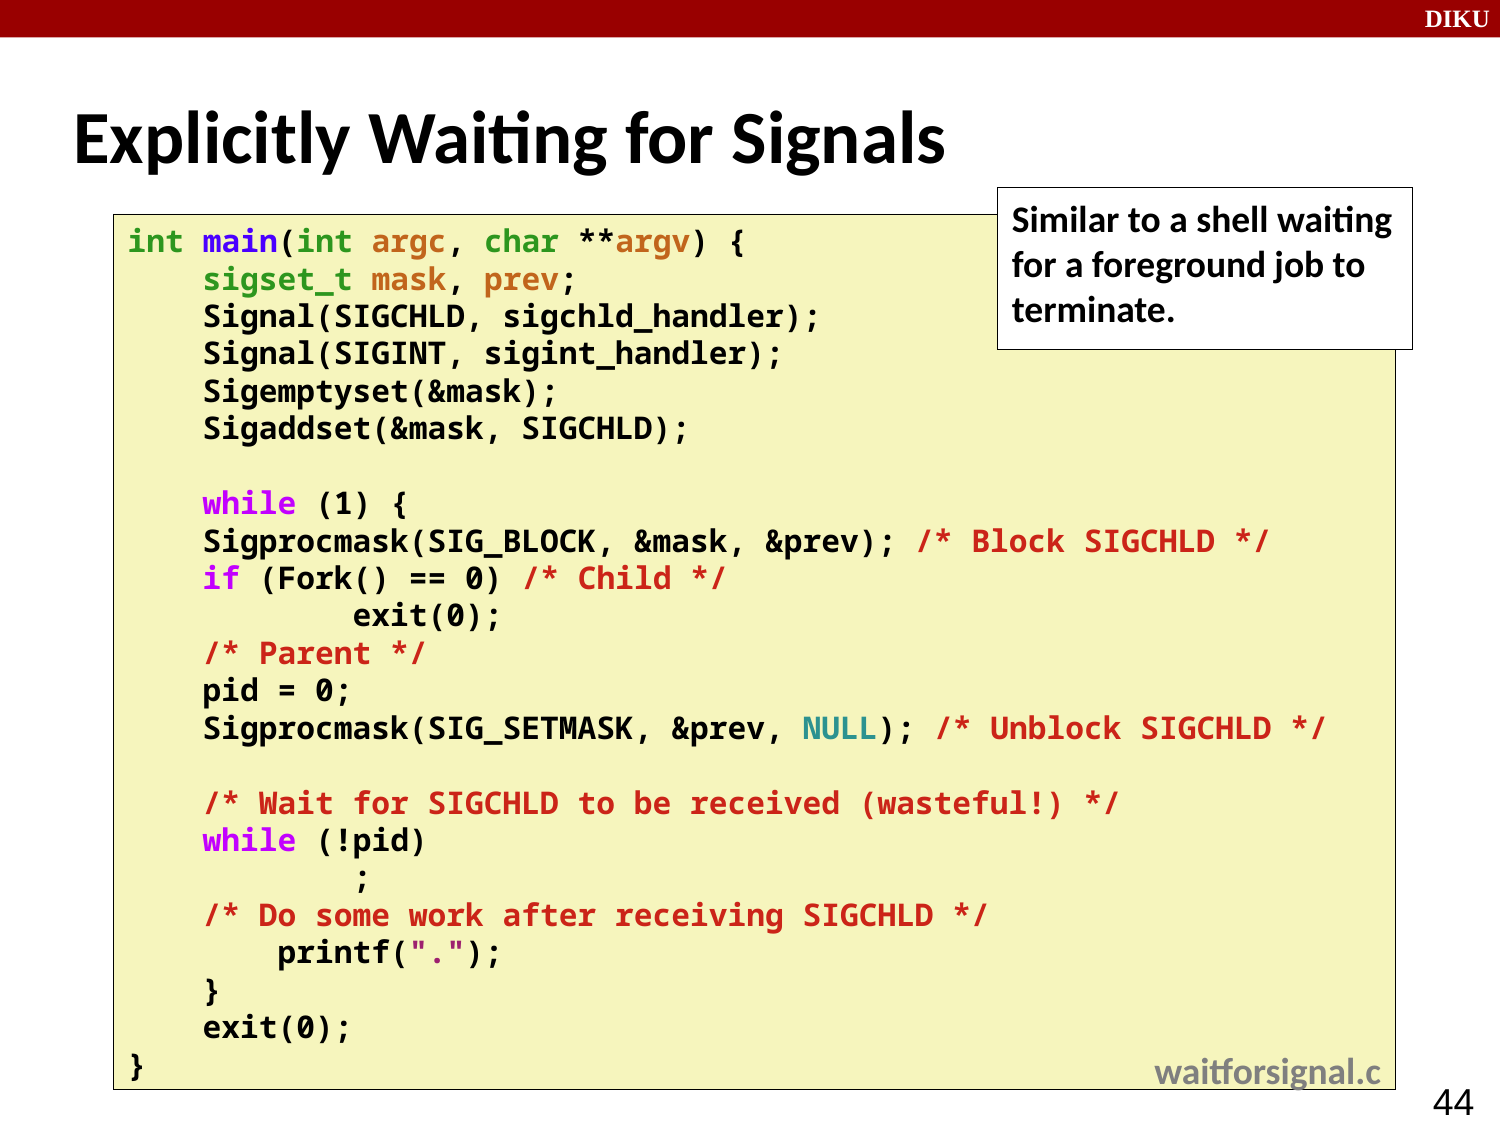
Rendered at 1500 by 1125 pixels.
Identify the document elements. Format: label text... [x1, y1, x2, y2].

text_box int main(int argc, char **argv) { sigset_t mask, prev; Signal(SIGCHLD, sigchld_handler); Signal(SIGINT, sigint_handler); Sigemptyset(&mask); Sigaddset(&mask, SIGCHLD); while (1) { Sigprocmask(SIG_BLOCK, &mask, &prev); /* Block SIGCHLD */ if (Fork() == 0) /* Child */ exit(0); /* Parent */ pid = 0; Sigprocmask(SIG_SETMASK, &prev, NULL); /* Unblock SIGCHLD */ /* Wait for SIGCHLD to be received (wasteful!) */ while (!pid) ; /* Do some work after receiving SIGCHLD */ printf("."); } exit(0); } [113, 213, 1396, 1090]
text_box Explicitly Waiting for Signals [58, 71, 1450, 197]
text_box Similar to a shell waiting for a foreground job to terminate. [997, 187, 1413, 350]
text_box waitforsignal.c [1139, 1039, 1397, 1100]
